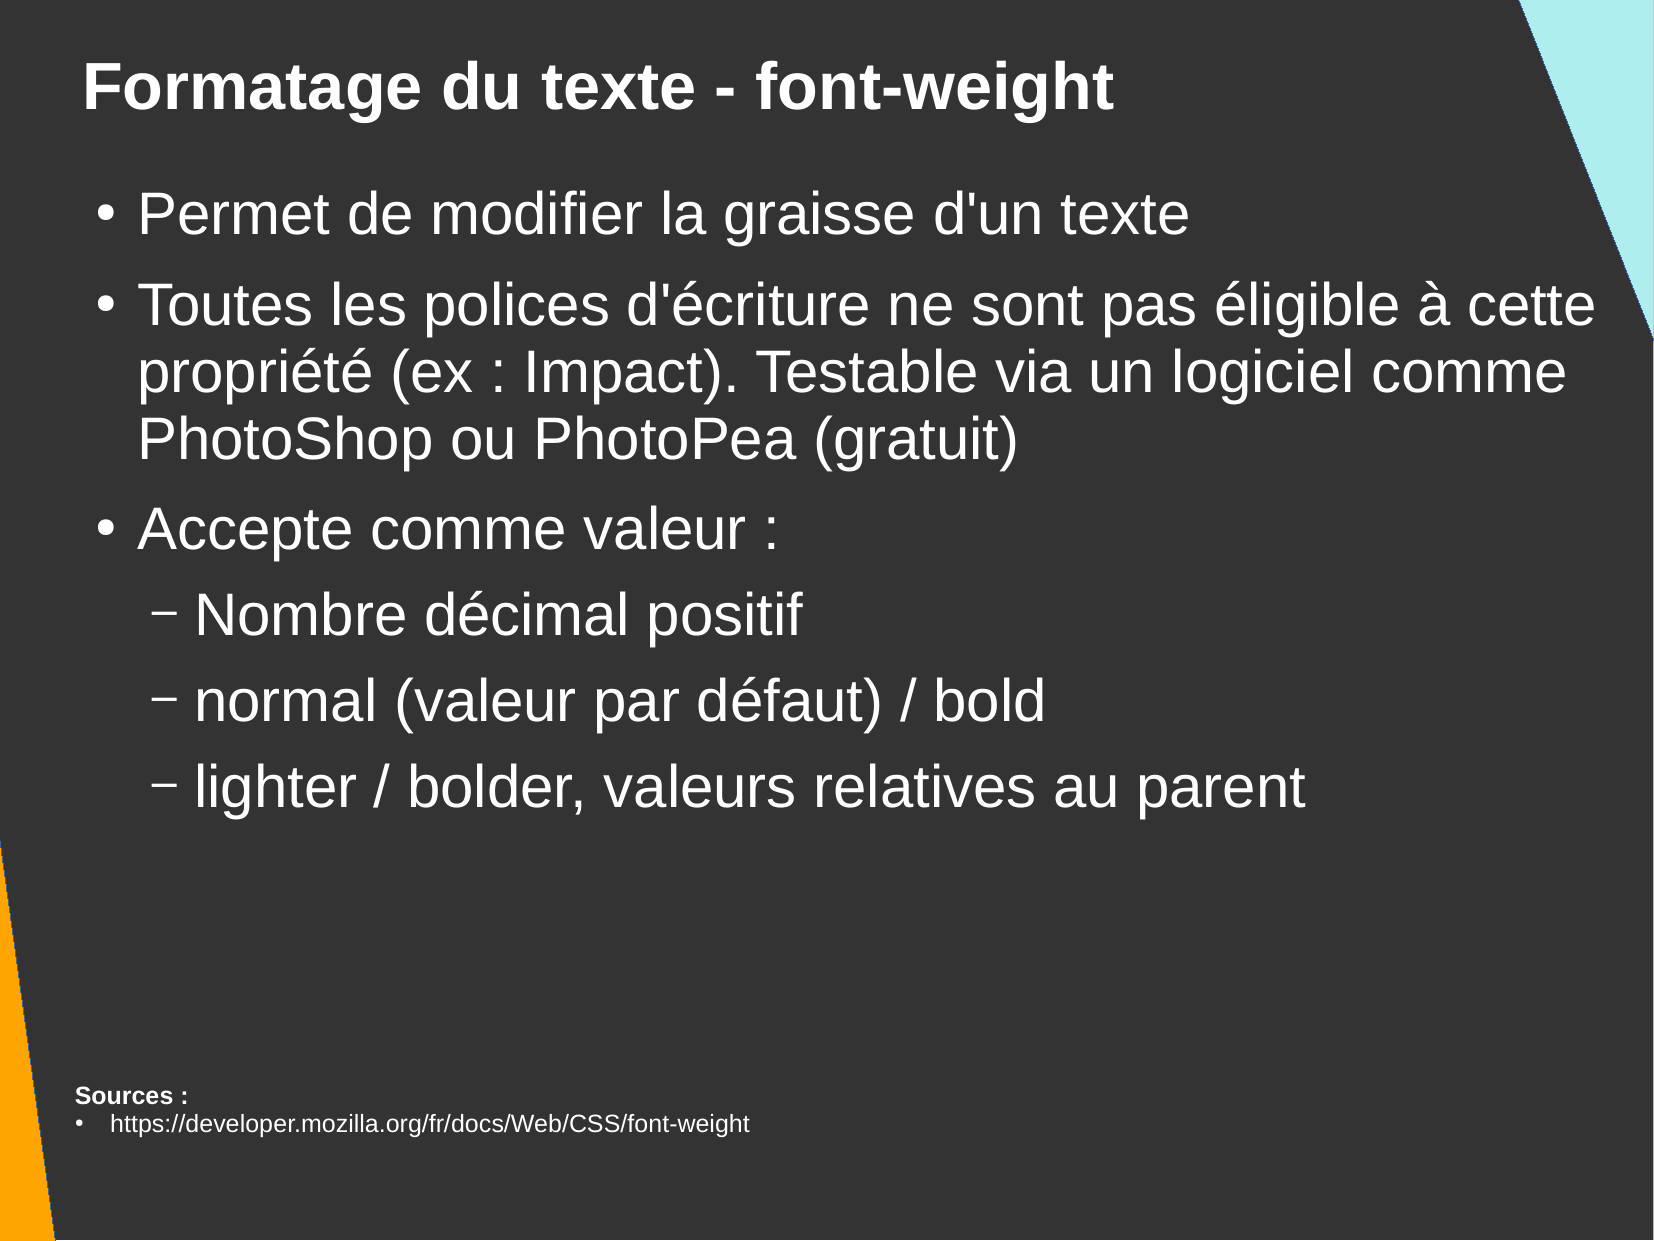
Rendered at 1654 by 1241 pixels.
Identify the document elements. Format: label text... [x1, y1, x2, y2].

list Permet de modifier la graisse d'un texte Toutes les polices d'écriture ne sont pas éligible à cette propriété (ex : Impact). Testable via un logiciel comme PhotoShop ou PhotoPea (gratuit) Accepte comme valeur : Nombre décimal positif normal (valeur par défaut) / bold lighter / bolder, valeurs relatives au parent [80, 180, 1605, 827]
text_box [0, 840, 56, 1241]
text_box Sources : https://developer.mozilla.org/fr/docs/Web/CSS/font-weight [60, 1074, 1546, 1241]
title Formatage du texte - font-weight [82, 49, 1571, 152]
text_box [1518, 0, 1654, 341]
